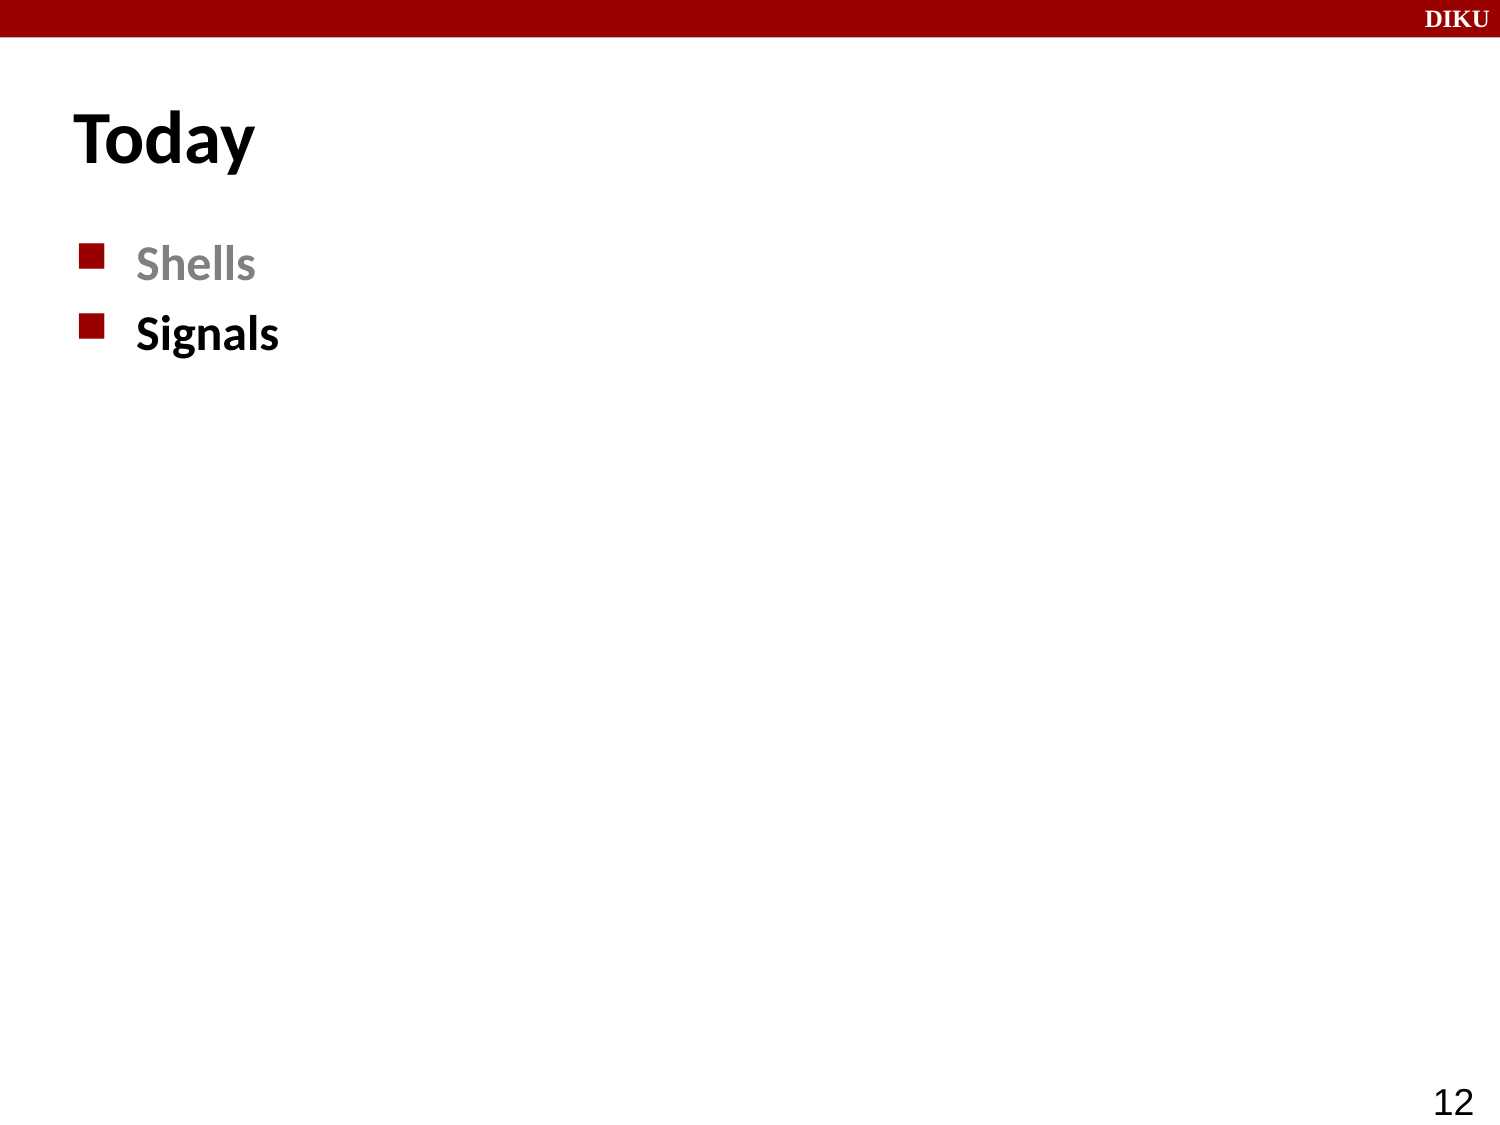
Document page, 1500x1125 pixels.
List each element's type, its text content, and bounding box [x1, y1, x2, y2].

text_box Today [58, 71, 1304, 197]
text_box Shells Signals [65, 223, 1361, 1039]
